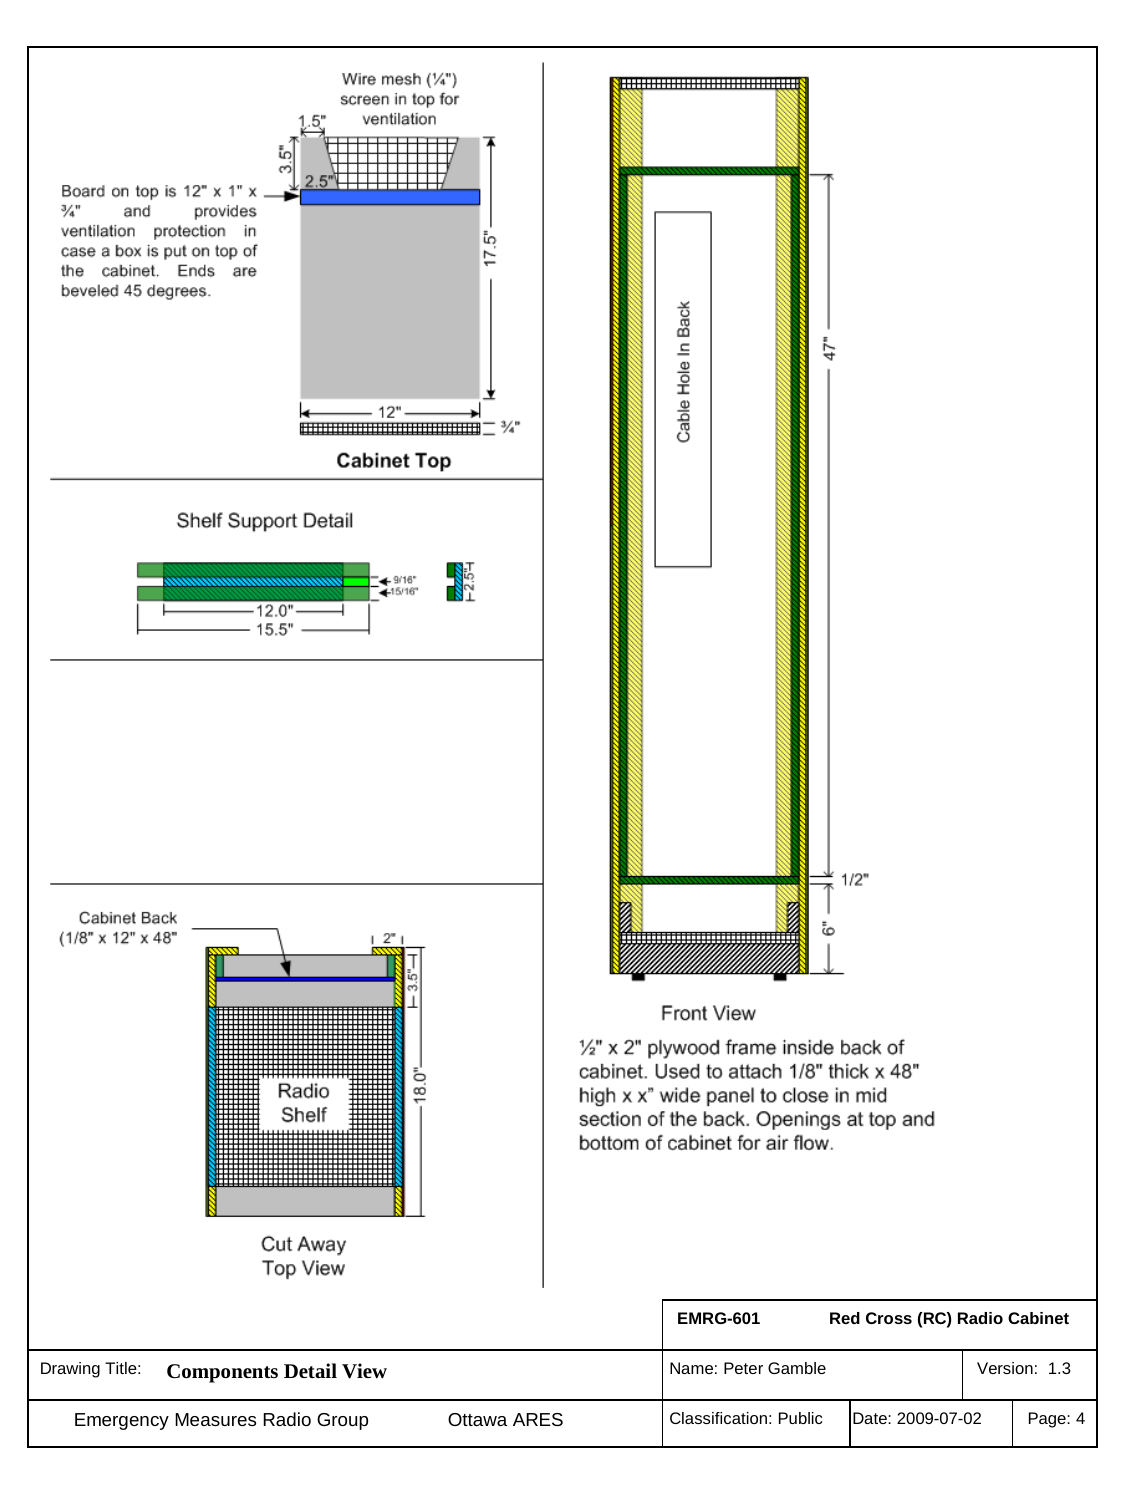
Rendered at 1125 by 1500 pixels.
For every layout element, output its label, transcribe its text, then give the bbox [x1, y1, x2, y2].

text_box Emergency Measures Radio Group Ottawa ARES [37, 1399, 601, 1447]
text_box Page: <number> [999, 1399, 1101, 1447]
picture [50, 62, 942, 1288]
text_box Components Detail View [151, 1350, 403, 1391]
